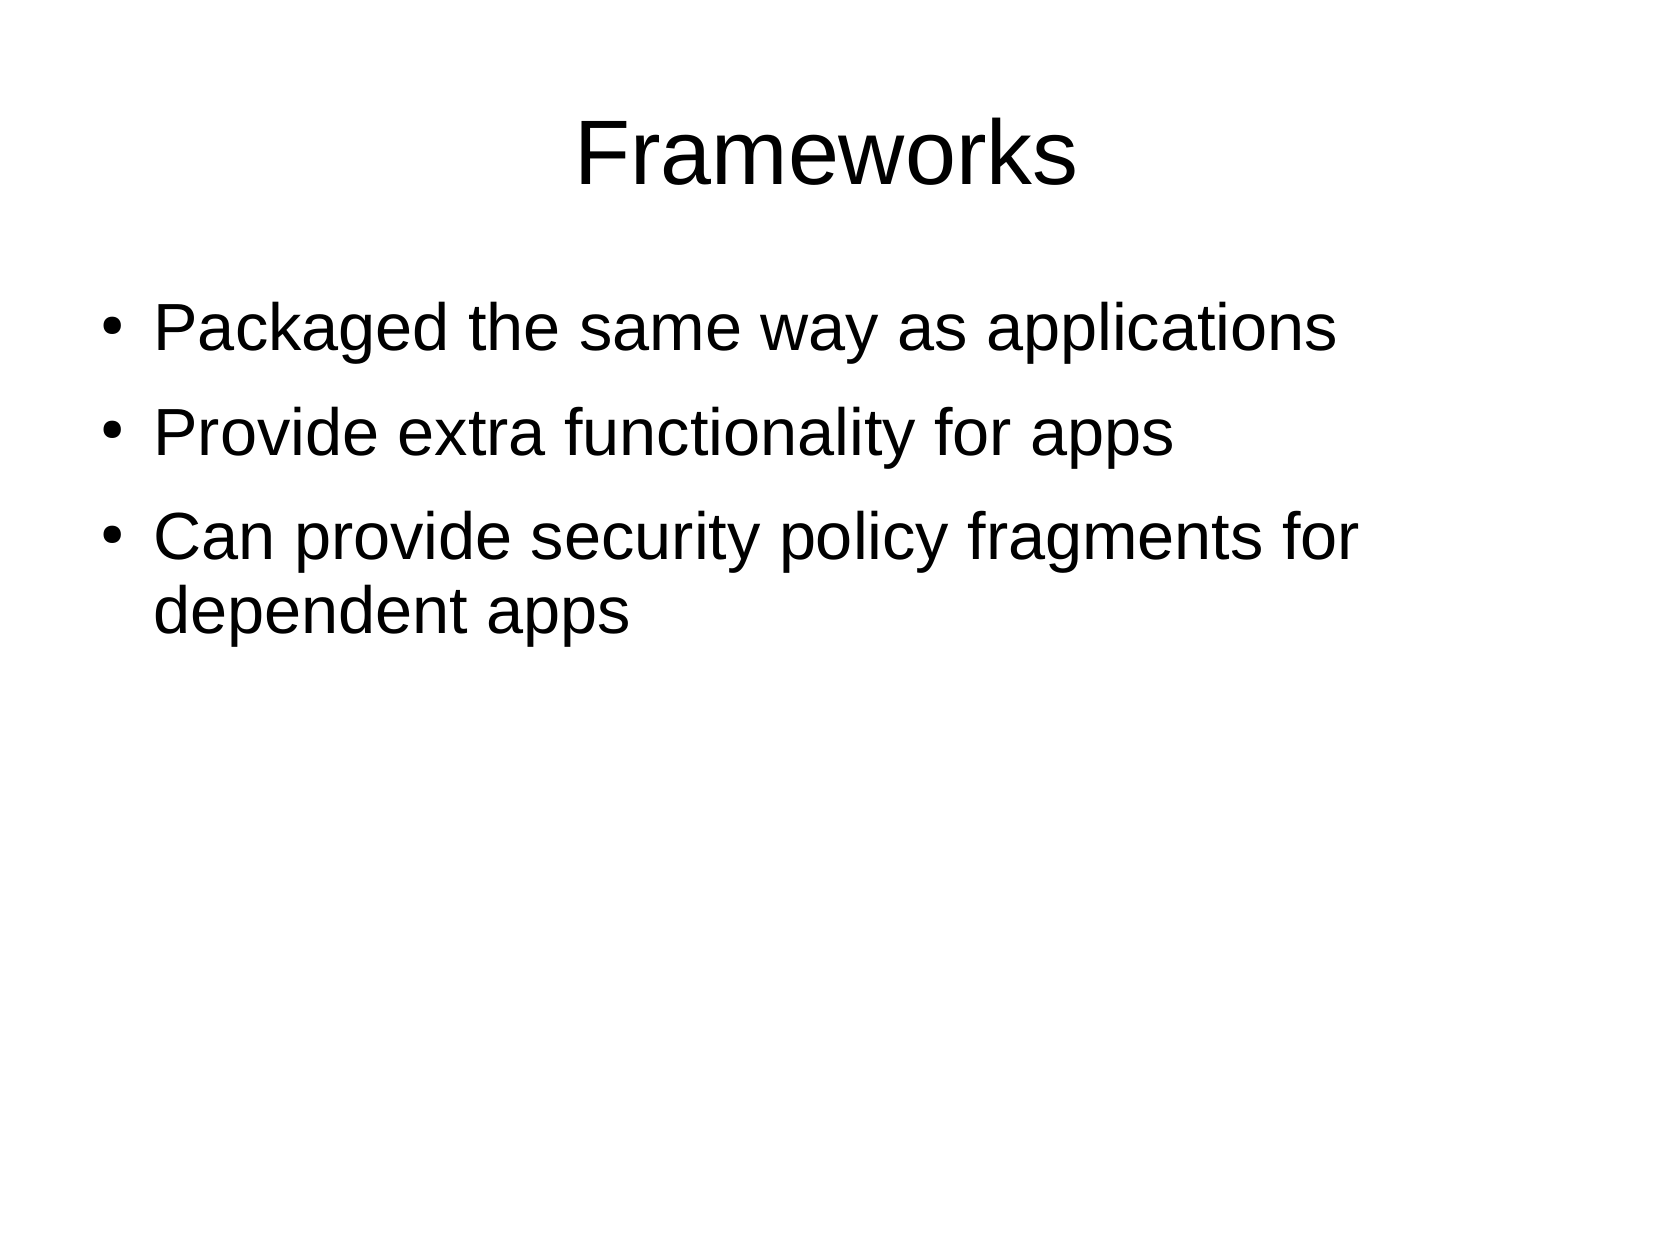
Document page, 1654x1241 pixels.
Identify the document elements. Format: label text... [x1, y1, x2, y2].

title Frameworks [82, 49, 1571, 257]
list Packaged the same way as applications Provide extra functionality for apps Can provide security policy fragments for dependent apps [82, 290, 1571, 1010]
